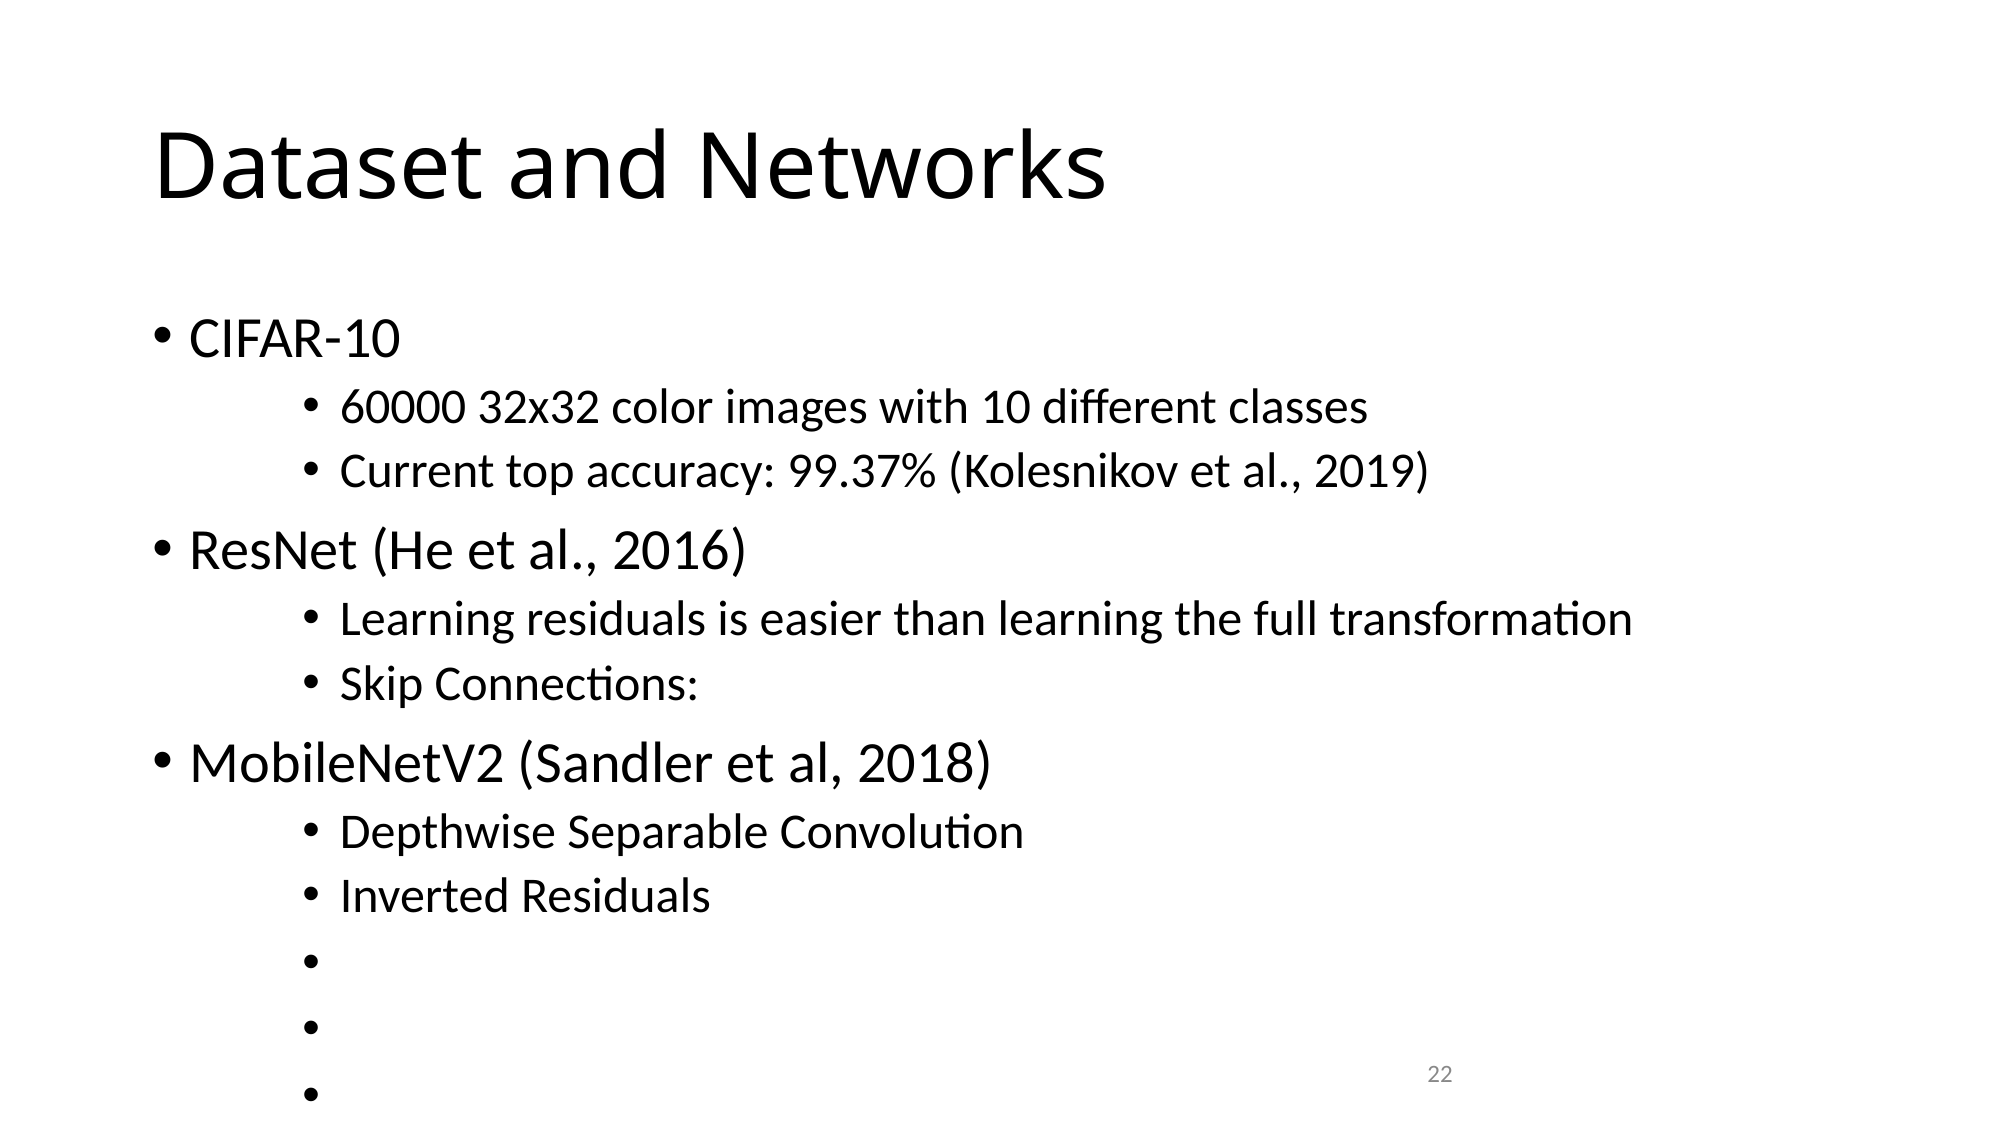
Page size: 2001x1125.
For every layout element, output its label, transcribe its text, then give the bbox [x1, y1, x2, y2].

text_box [1412, 1042, 1863, 1103]
list CIFAR-10 60000 32x32 color images with 10 different classes Current top accuracy: 99.37% (Kolesnikov et al., 2019) ResNet (He et al., 2016) Learning residuals is easier than learning the full transformation Skip Connections: MobileNetV2 (Sandler et al, 2018) Depthwise Separable Convolution Inverted Residuals [137, 299, 1863, 1014]
title Dataset and Networks [137, 59, 1863, 278]
